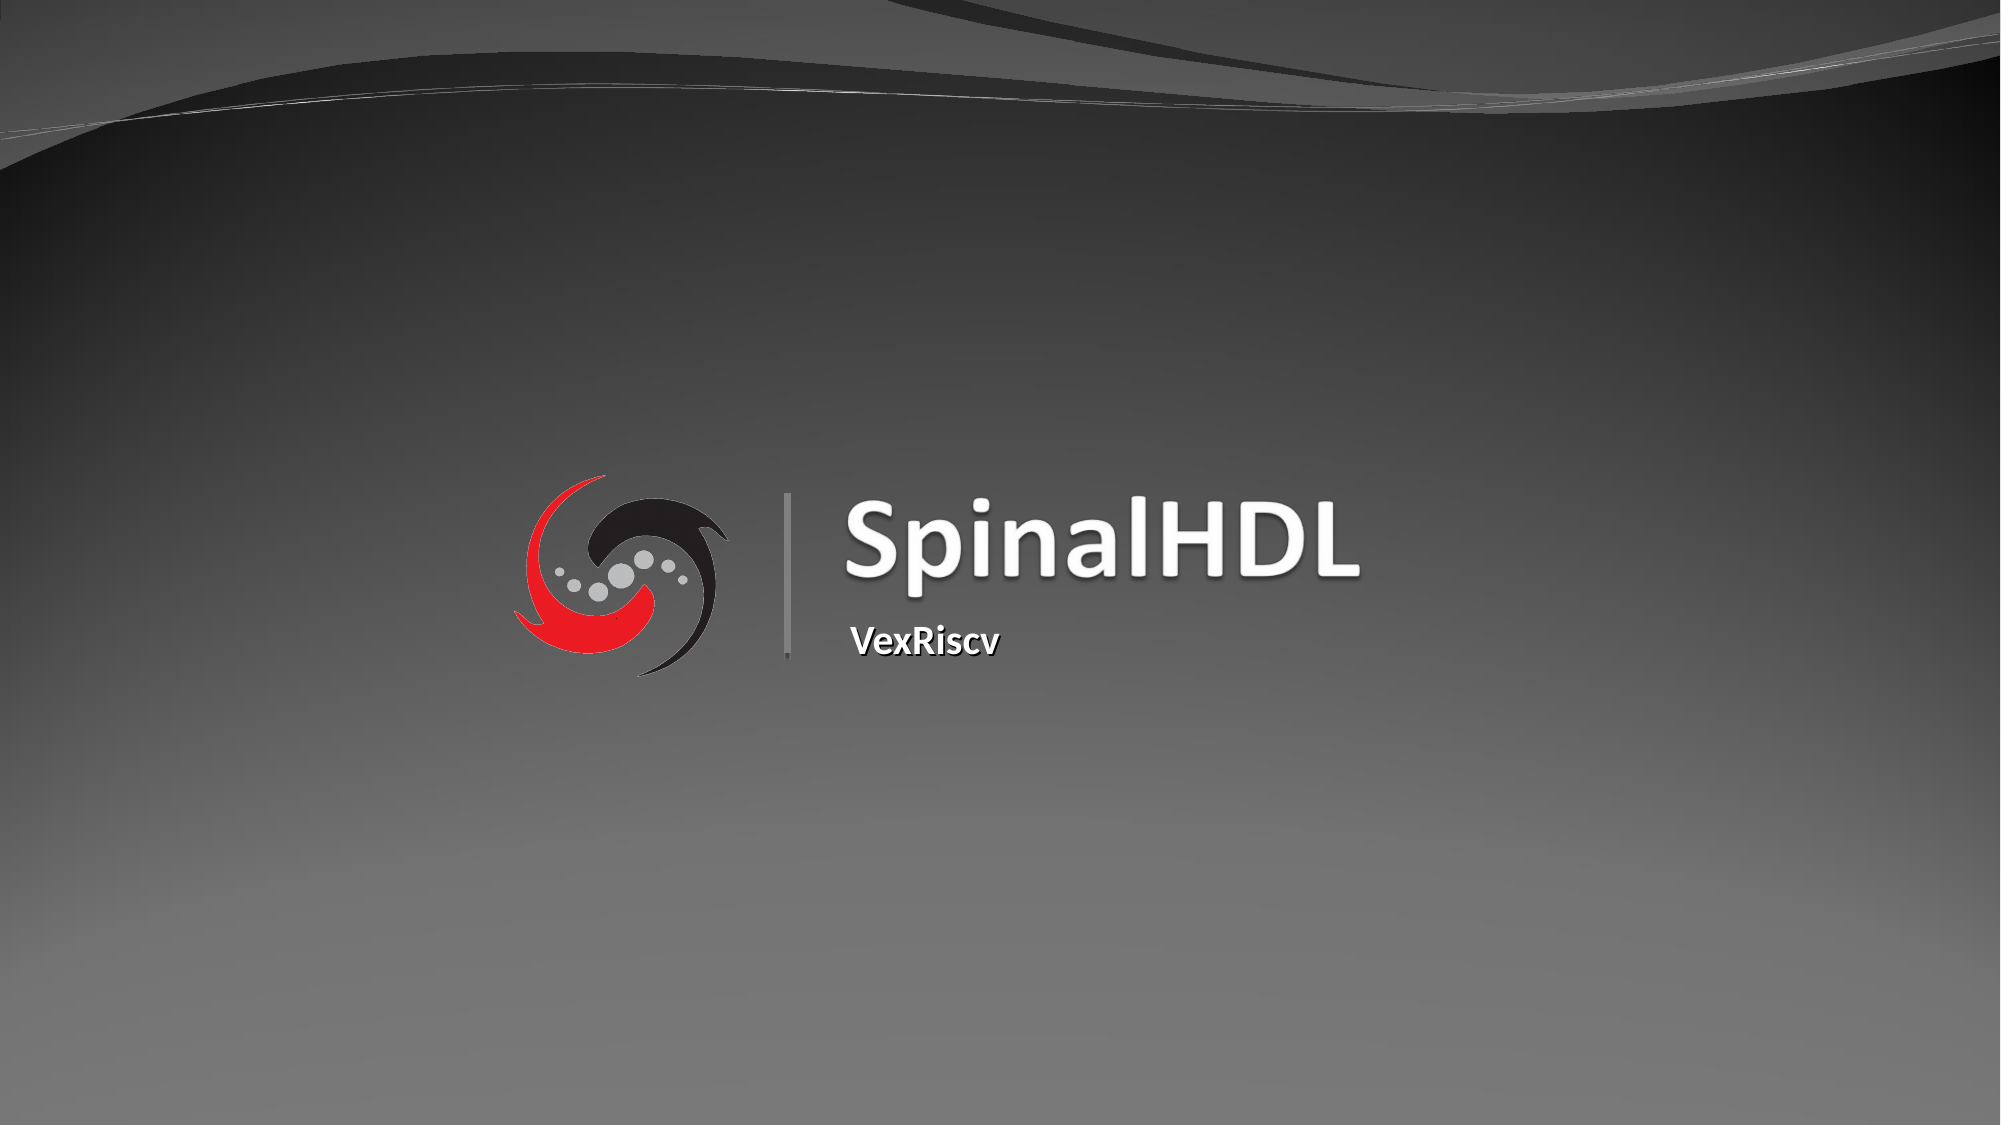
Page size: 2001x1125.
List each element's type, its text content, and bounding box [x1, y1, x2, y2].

text_box VexRiscv [850, 604, 1961, 1125]
picture [0, 0, 2001, 1125]
